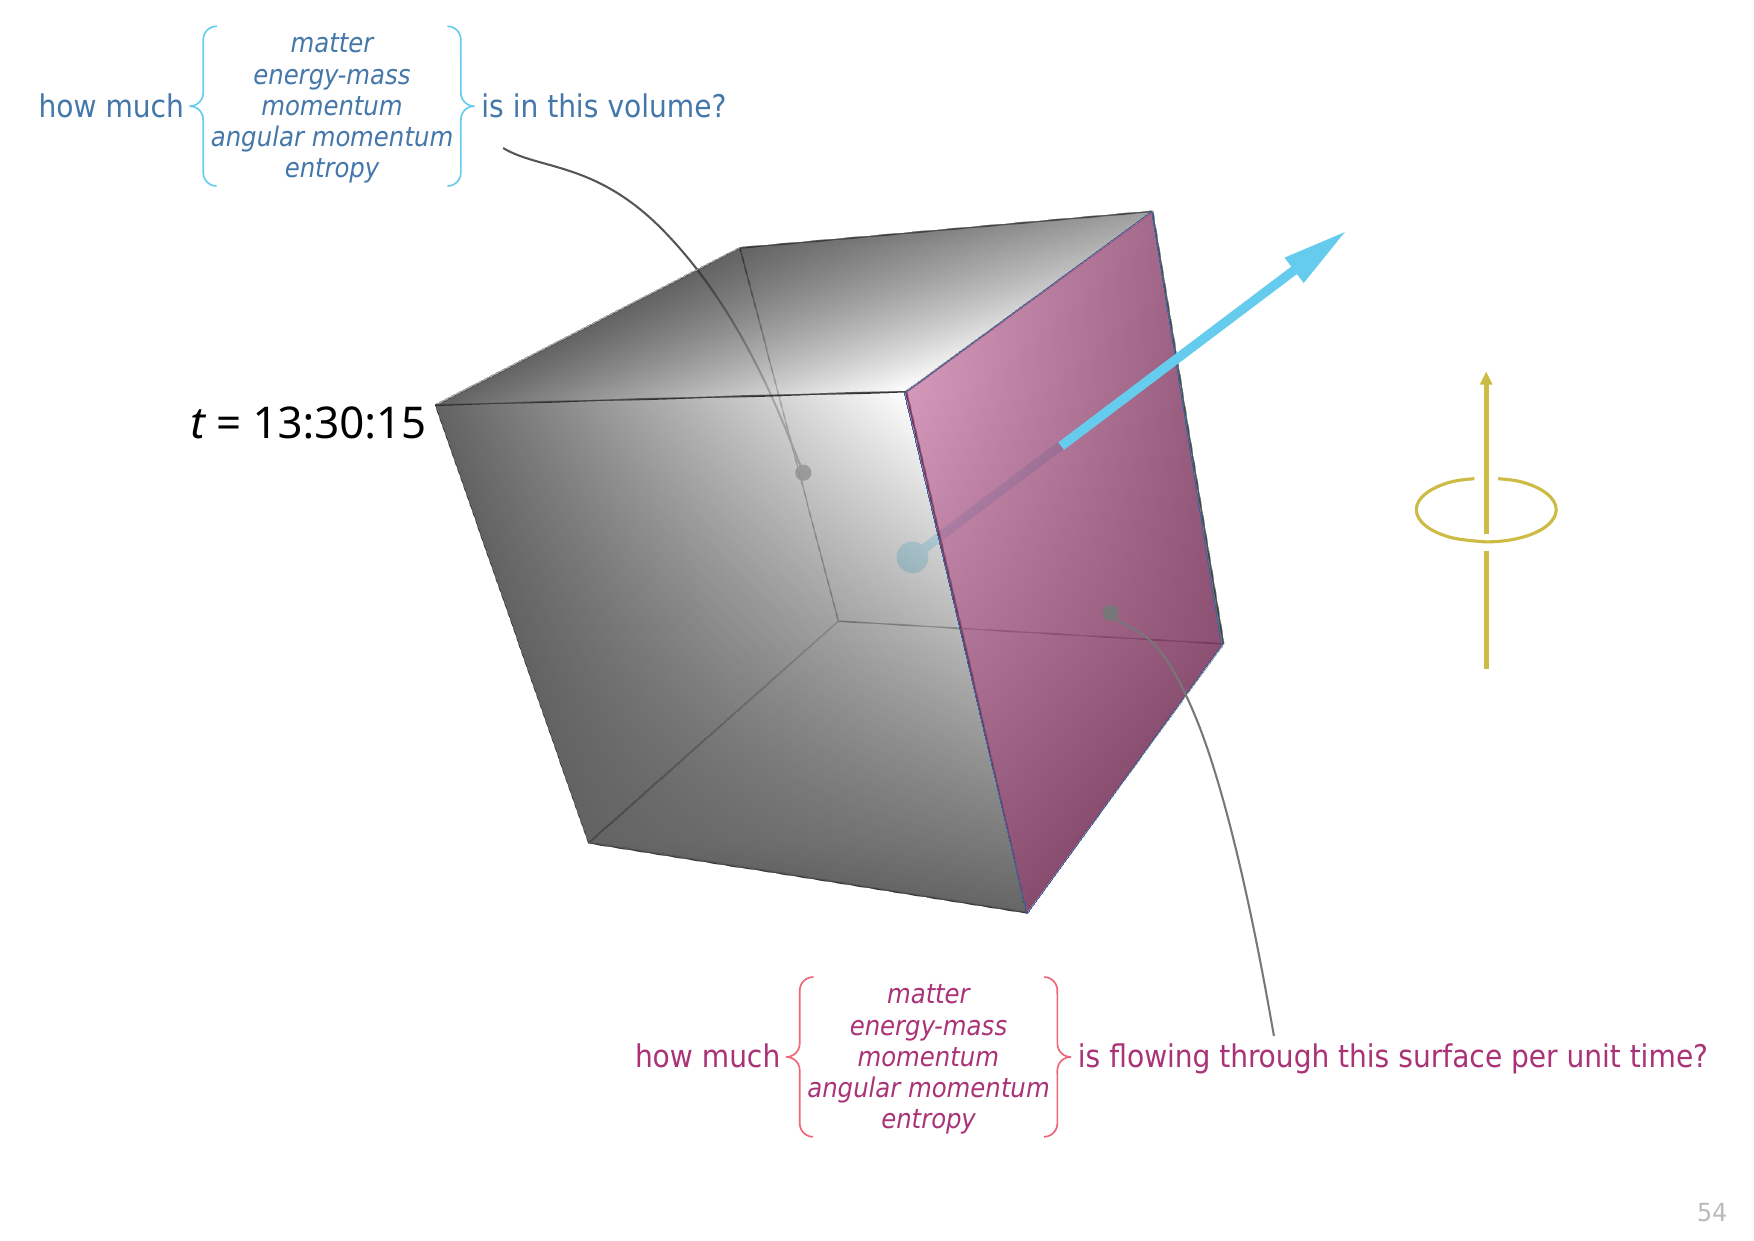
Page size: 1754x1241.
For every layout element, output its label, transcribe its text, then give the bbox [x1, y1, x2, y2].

text_box how much is flowing through this surface per unit time? [620, 1031, 791, 1083]
text_box [904, 211, 1222, 914]
text_box how much is in this volume? [23, 80, 195, 132]
text_box matter energy-mass momentum angular momentum entropy [791, 970, 1066, 1143]
text_box matter energy-mass momentum angular momentum entropy [195, 20, 469, 193]
text_box how much is flowing through this surface per unit time? [1066, 1031, 1724, 1083]
text_box how much is in this volume? [469, 80, 742, 132]
text_box [1489, 466, 1499, 491]
text_box [1474, 466, 1484, 491]
text_box t = 13:30:15 [175, 384, 423, 444]
